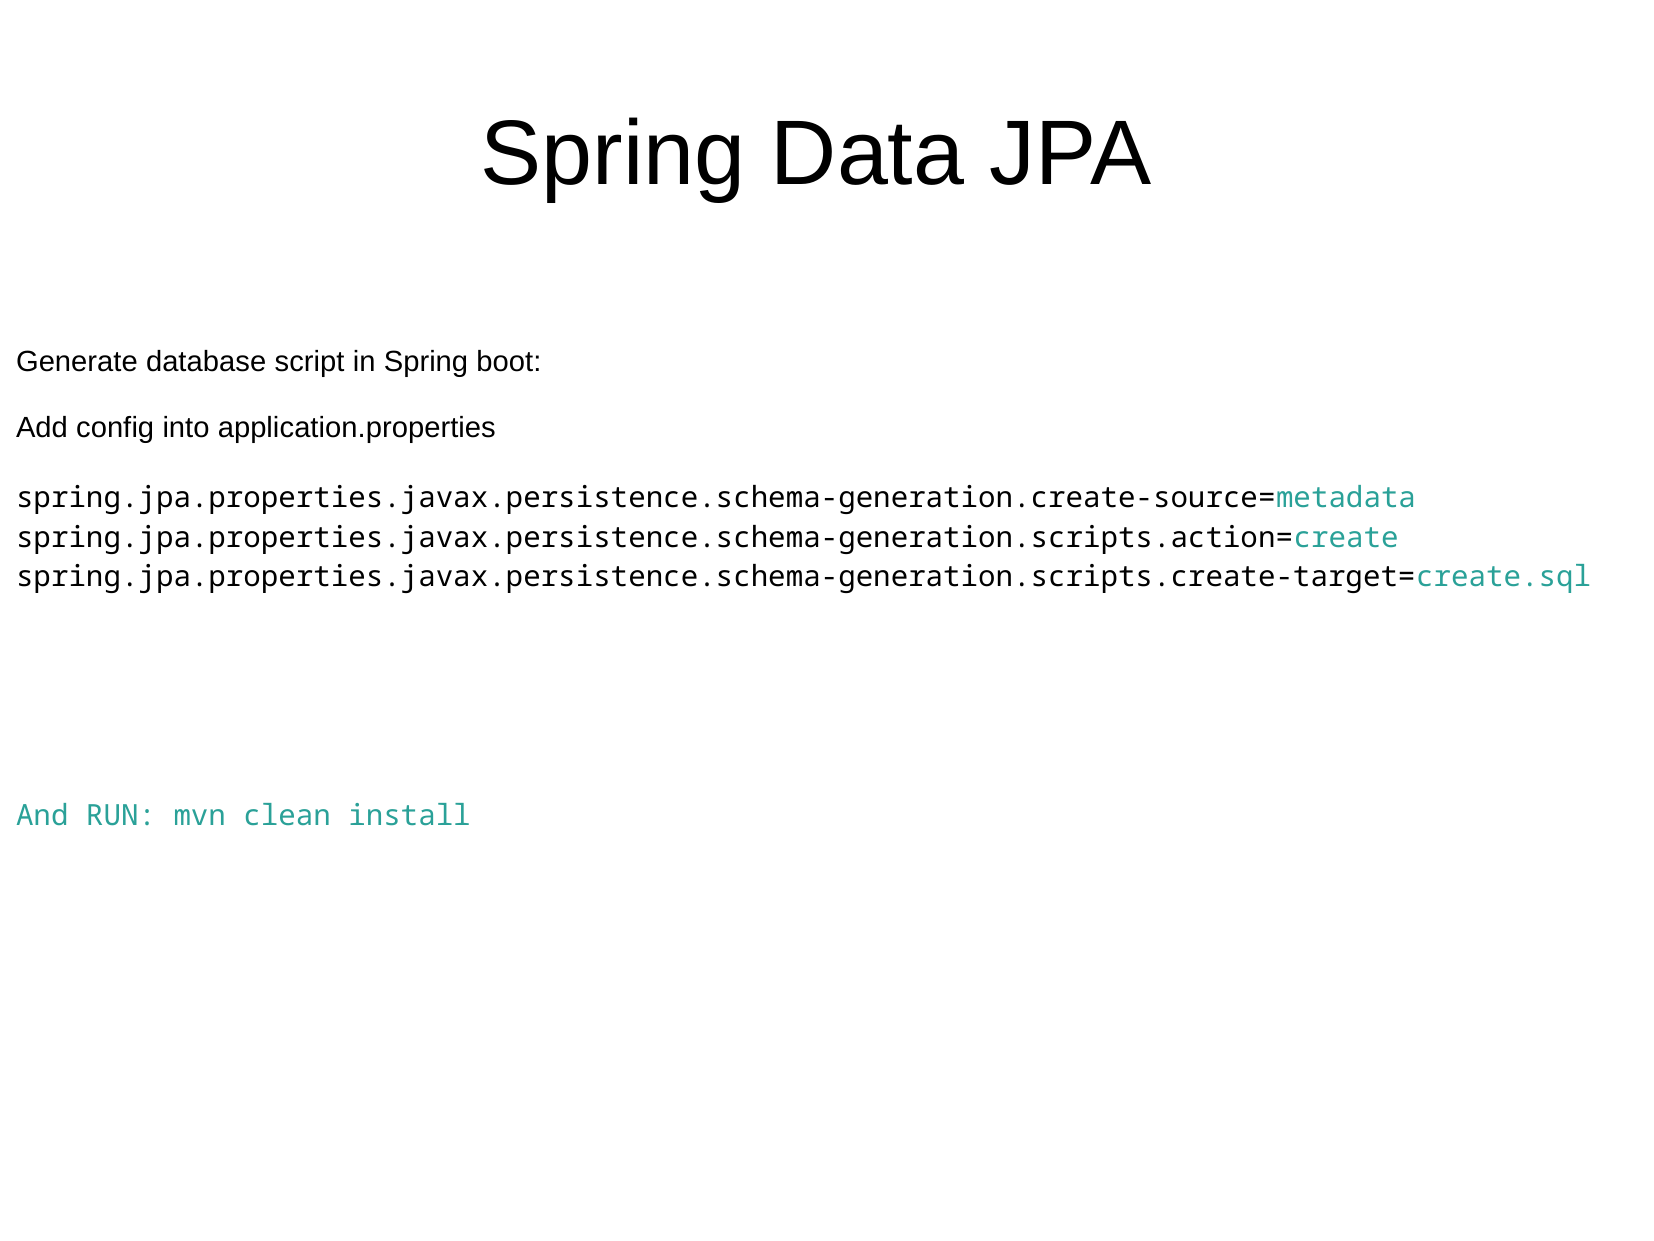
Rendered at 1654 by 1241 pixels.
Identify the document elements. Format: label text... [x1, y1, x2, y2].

text_box Generate database script in Spring boot: Add config into application.properties spring.jpa.properties.javax.persistence.schema-generation.create-source=metadata spring.jpa.properties.javax.persistence.schema-generation.scripts.action=create spring.jpa.properties.javax.persistence.schema-generation.scripts.create-target=create.sql And RUN: mvn clean install [1, 337, 1651, 900]
title Spring Data JPA [82, 49, 1571, 257]
